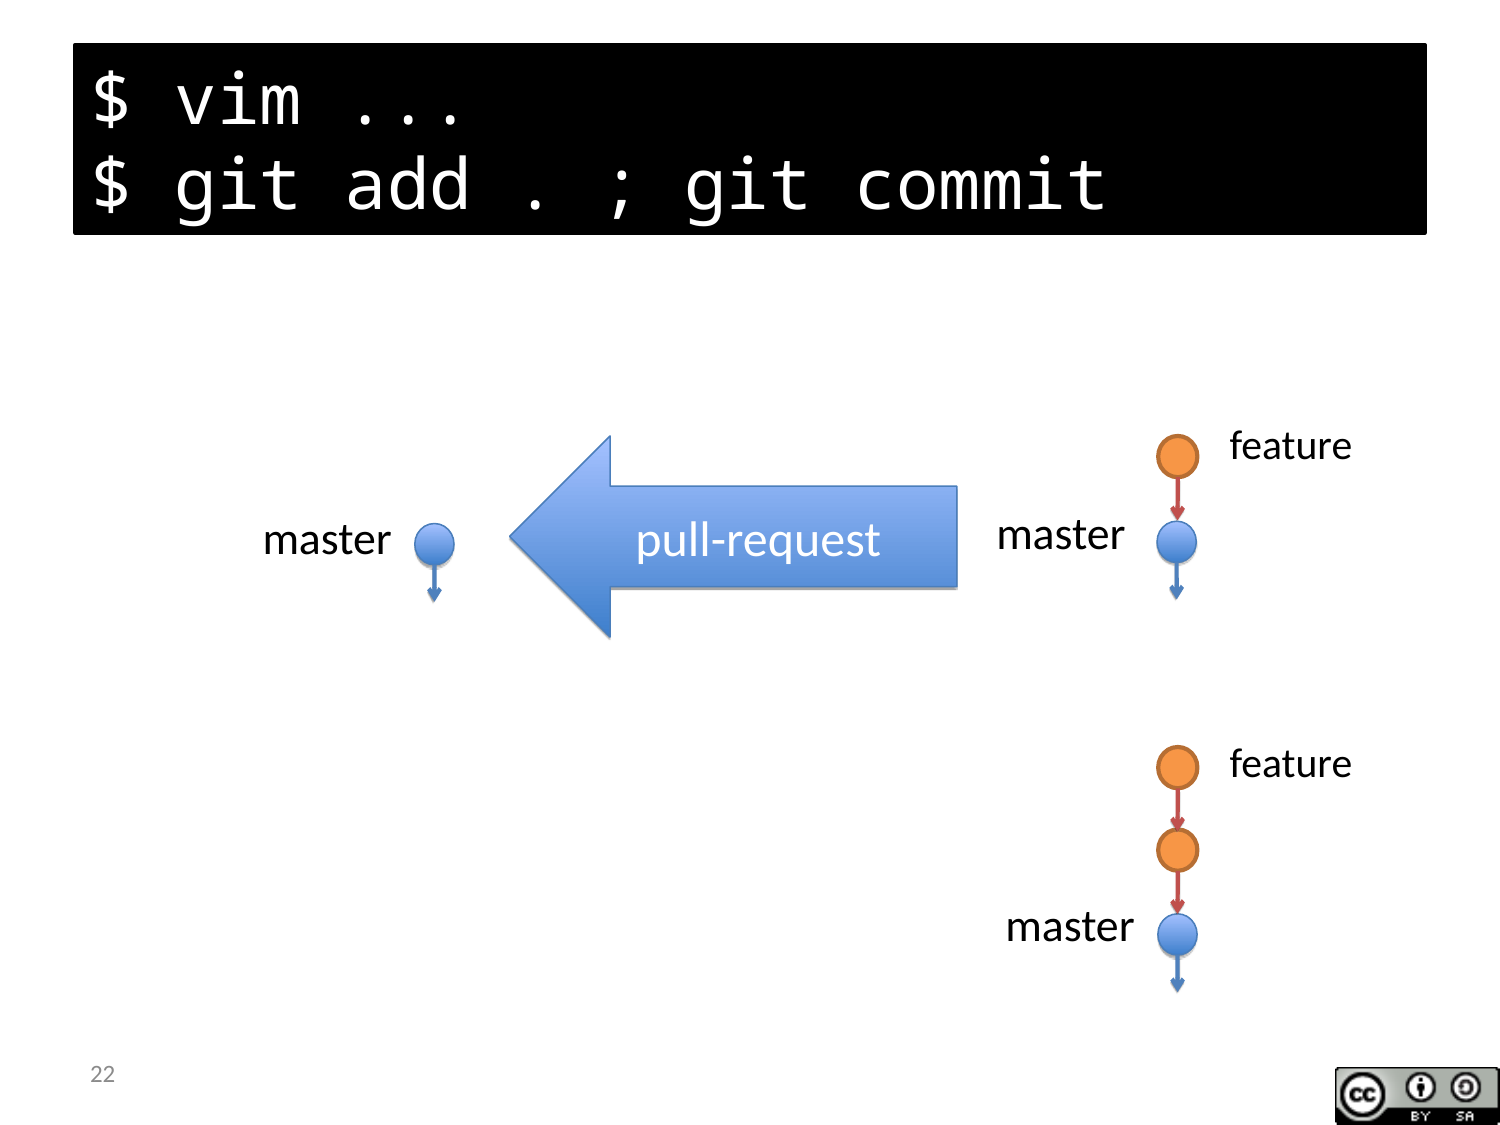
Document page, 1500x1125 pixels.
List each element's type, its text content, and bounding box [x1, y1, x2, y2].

text_box [1158, 829, 1198, 871]
text_box pull-request [509, 435, 957, 638]
text_box master [231, 501, 424, 572]
text_box [1158, 521, 1197, 563]
text_box [1158, 435, 1194, 477]
text_box [1158, 746, 1198, 788]
text_box [414, 523, 455, 565]
picture [1335, 1067, 1500, 1125]
title $ vim ... $ git add . ; git commit [75, 45, 1425, 233]
text_box feature [1194, 727, 1387, 793]
text_box master [965, 496, 1158, 566]
slide_number <number> [75, 1042, 425, 1103]
text_box feature [1194, 410, 1387, 476]
text_box [1167, 914, 1198, 955]
text_box master [974, 887, 1167, 958]
